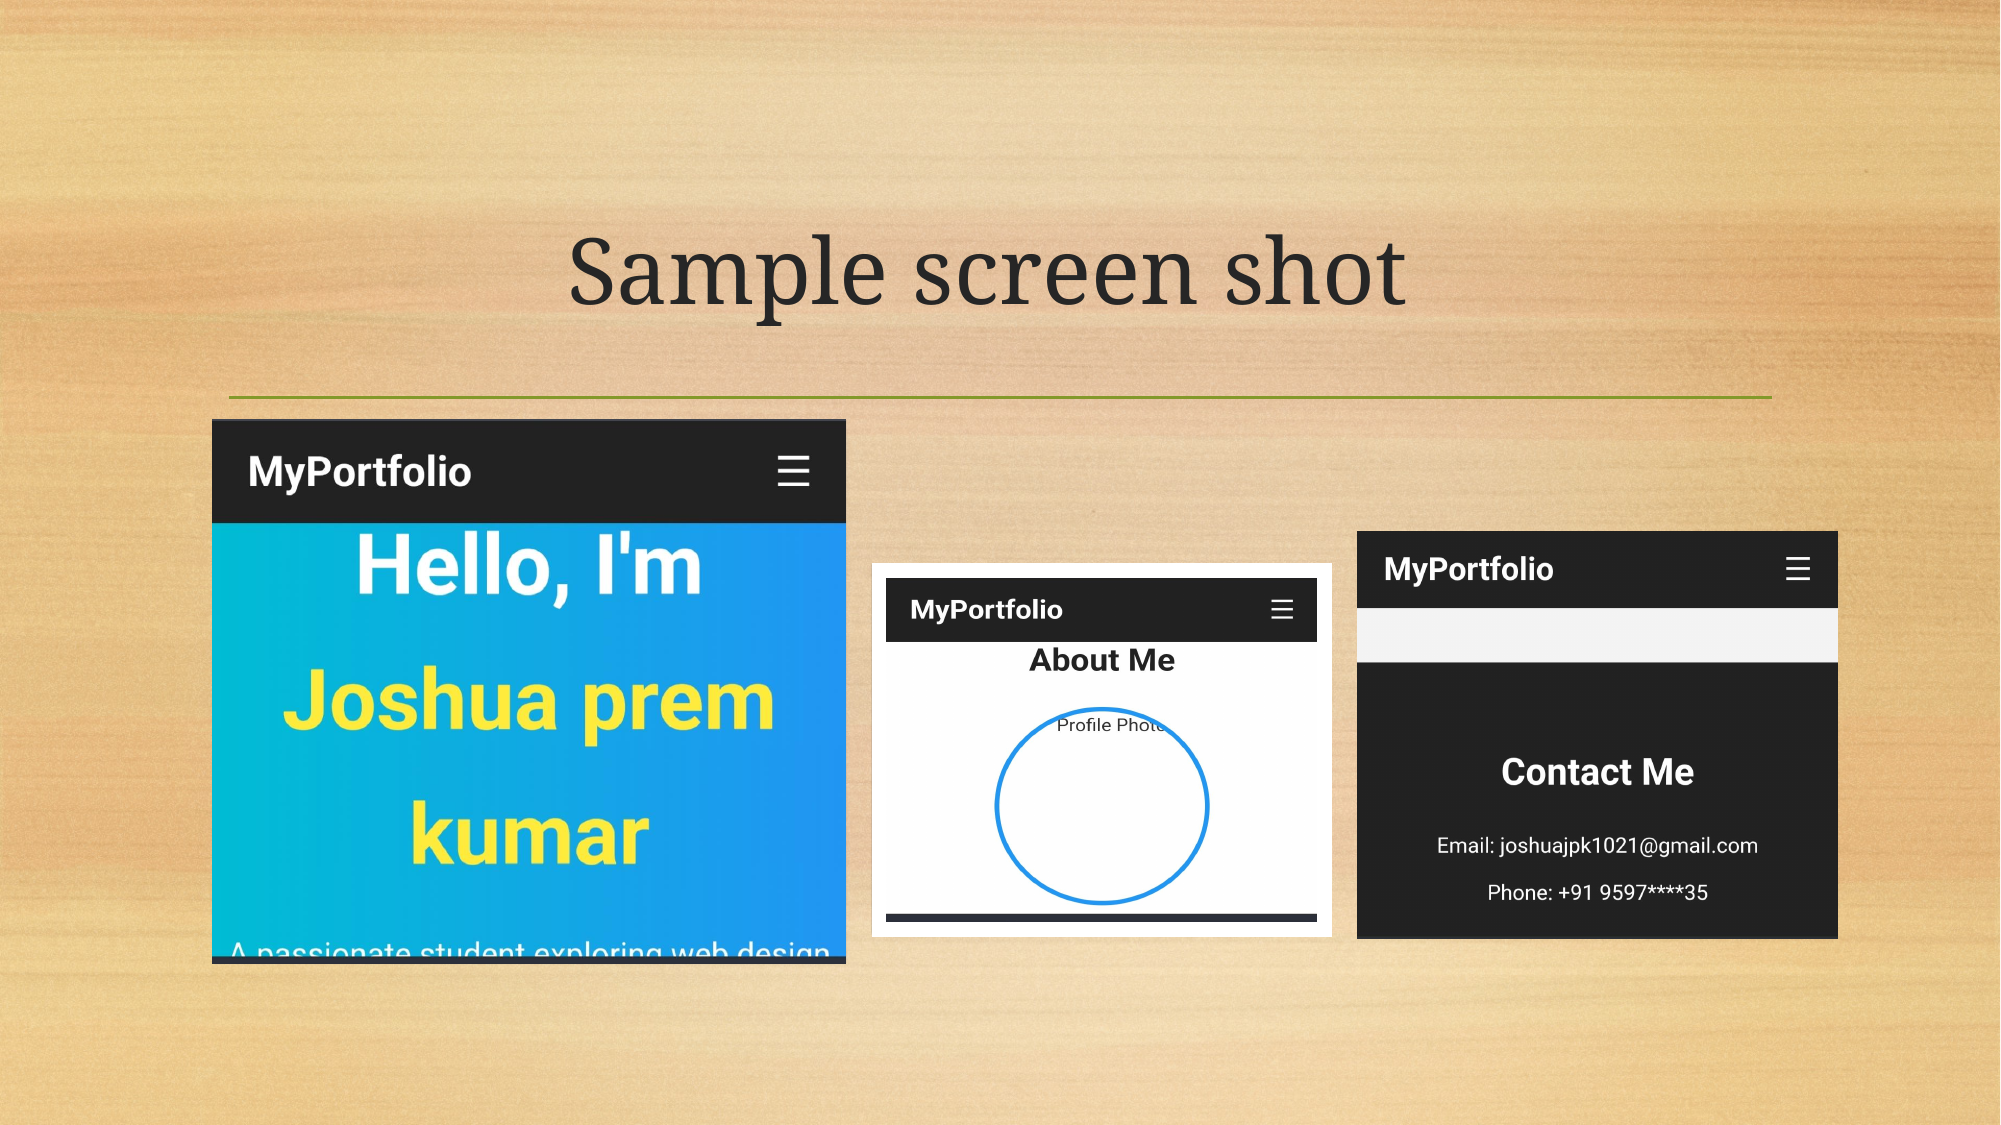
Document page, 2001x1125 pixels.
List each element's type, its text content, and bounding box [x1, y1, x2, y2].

picture [1357, 531, 1838, 939]
picture [886, 577, 1318, 923]
picture [212, 419, 846, 964]
title Sample screen shot [212, 161, 1788, 376]
